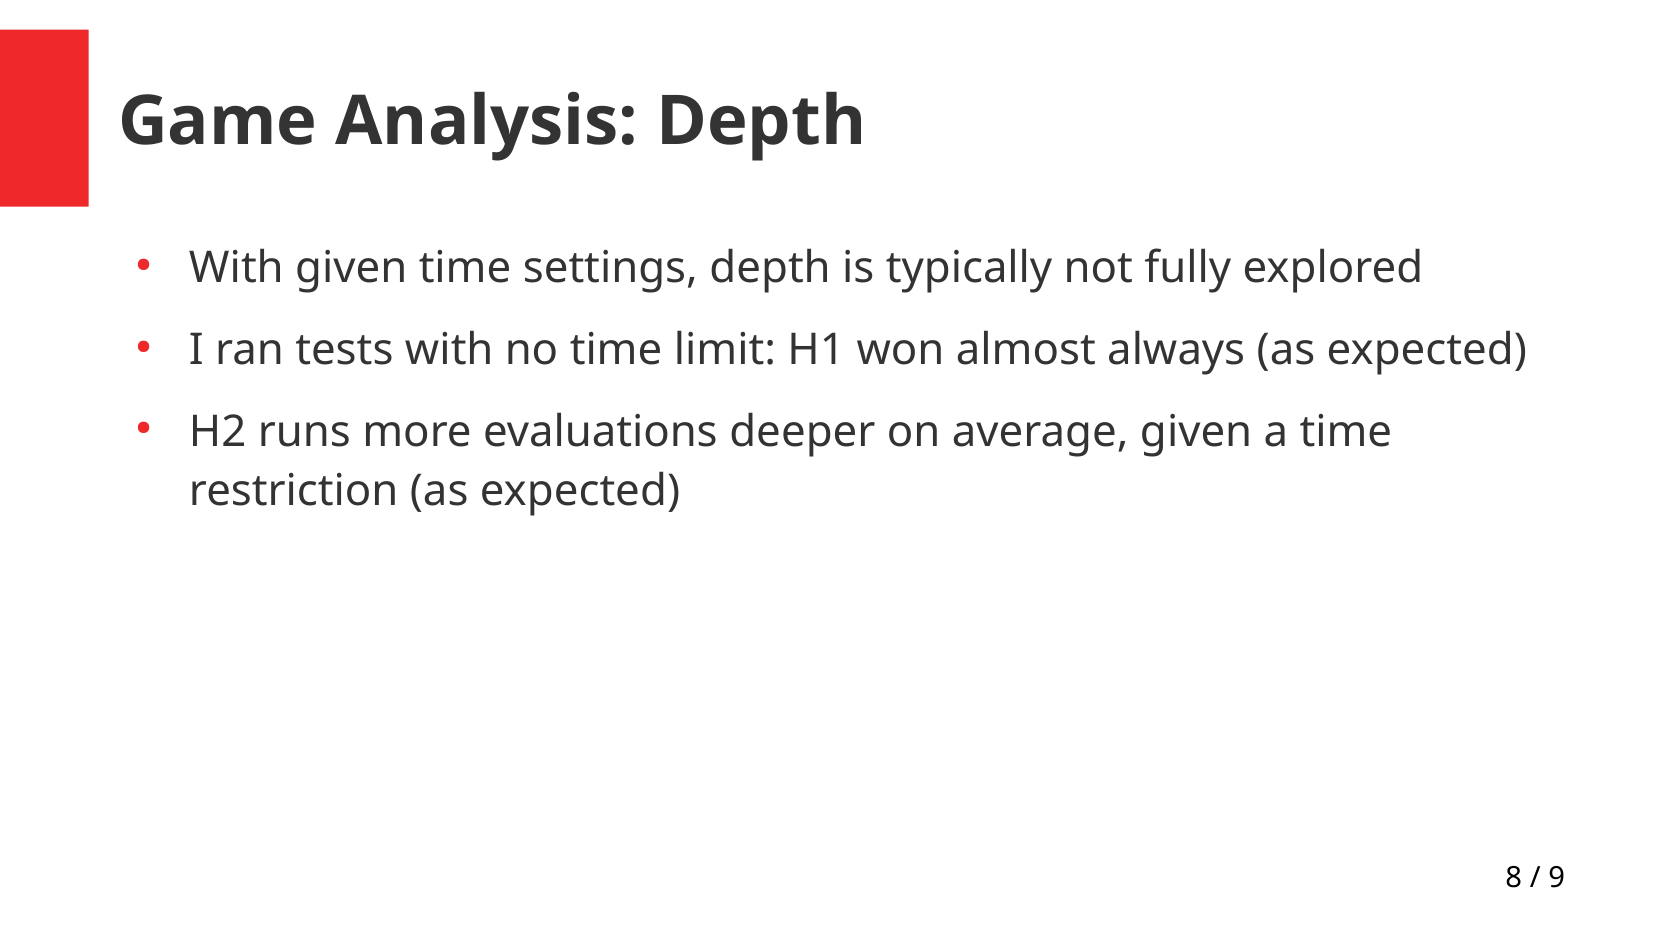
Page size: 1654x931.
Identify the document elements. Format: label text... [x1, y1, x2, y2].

list With given time settings, depth is typically not fully explored I ran tests with no time limit: H1 won almost always (as expected) H2 runs more evaluations deeper on average, given a time restriction (as expected) [118, 236, 1595, 798]
title Game Analysis: Depth [118, 29, 1595, 207]
